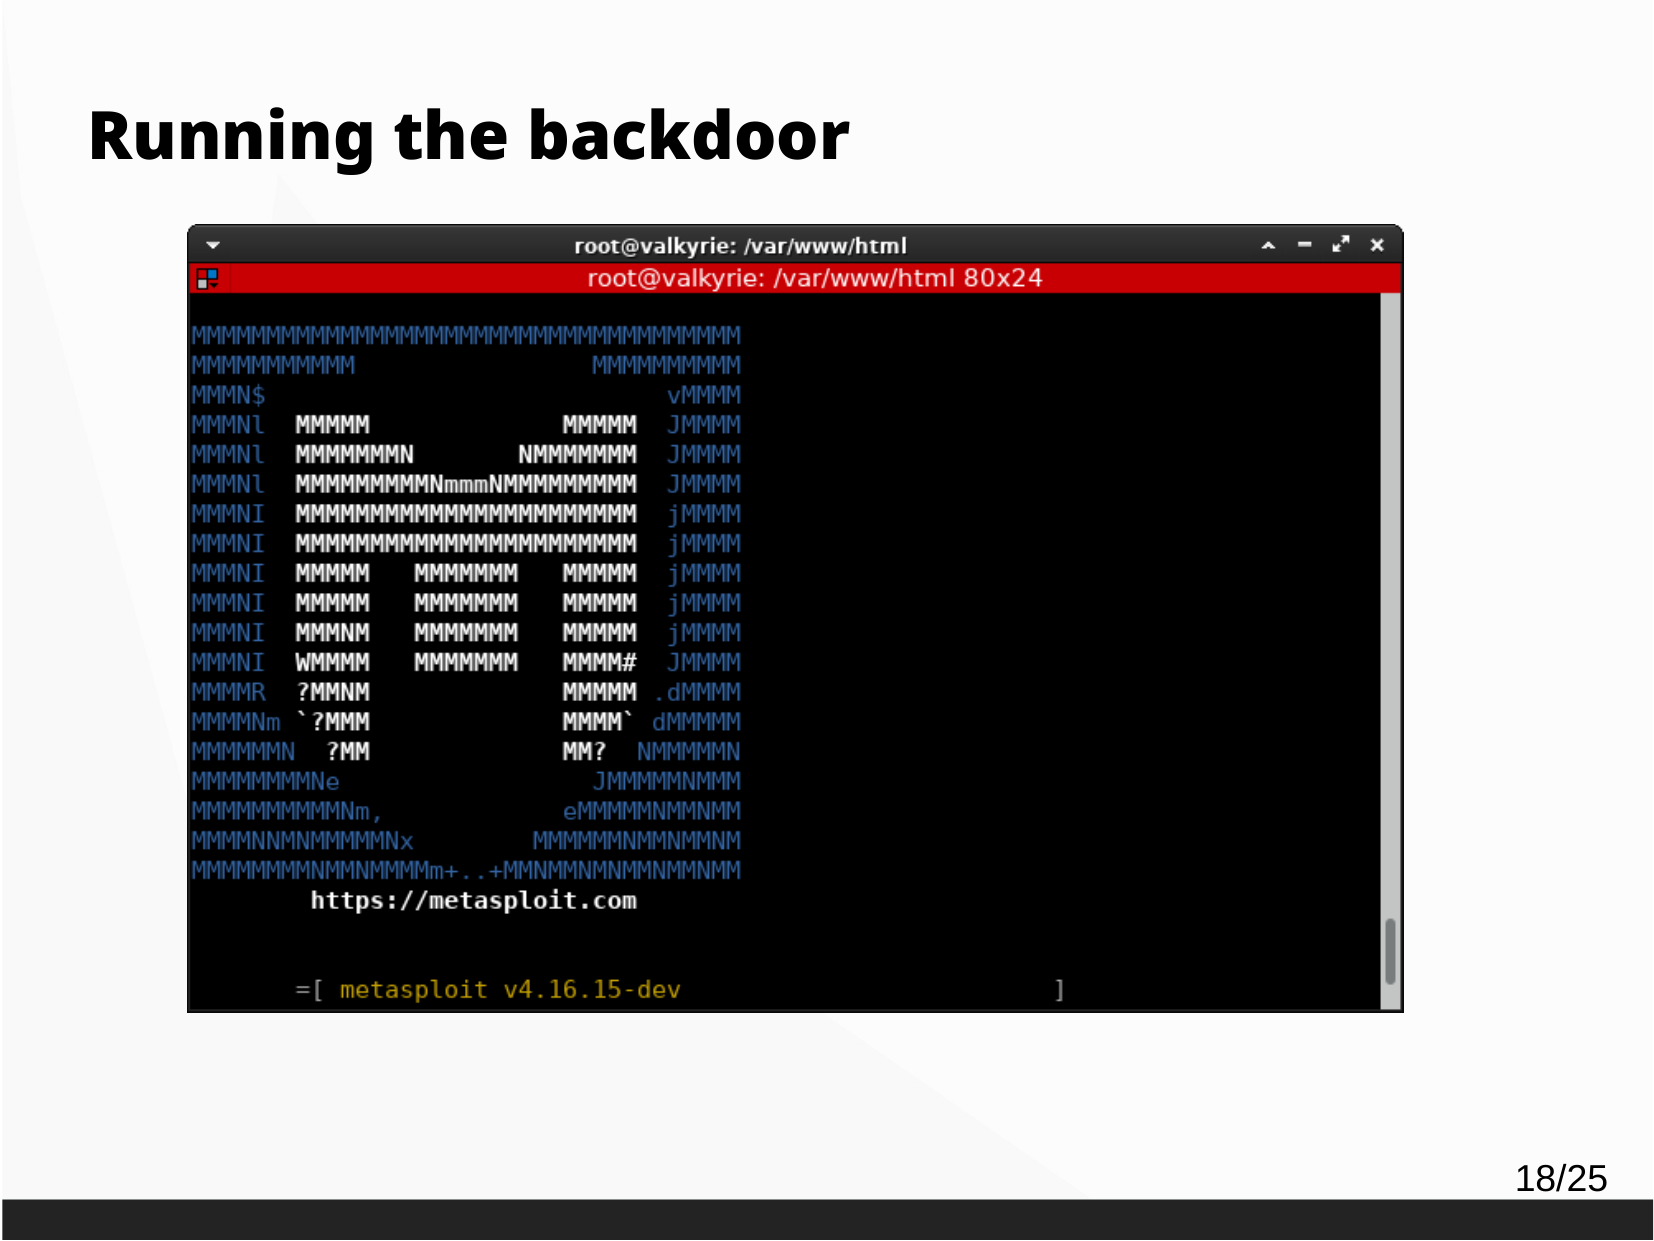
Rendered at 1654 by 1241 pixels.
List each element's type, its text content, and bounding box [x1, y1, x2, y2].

picture [2, 0, 1654, 1241]
title Running the backdoor [87, 37, 1576, 230]
text_box 18/25 [1500, 1149, 1651, 1201]
